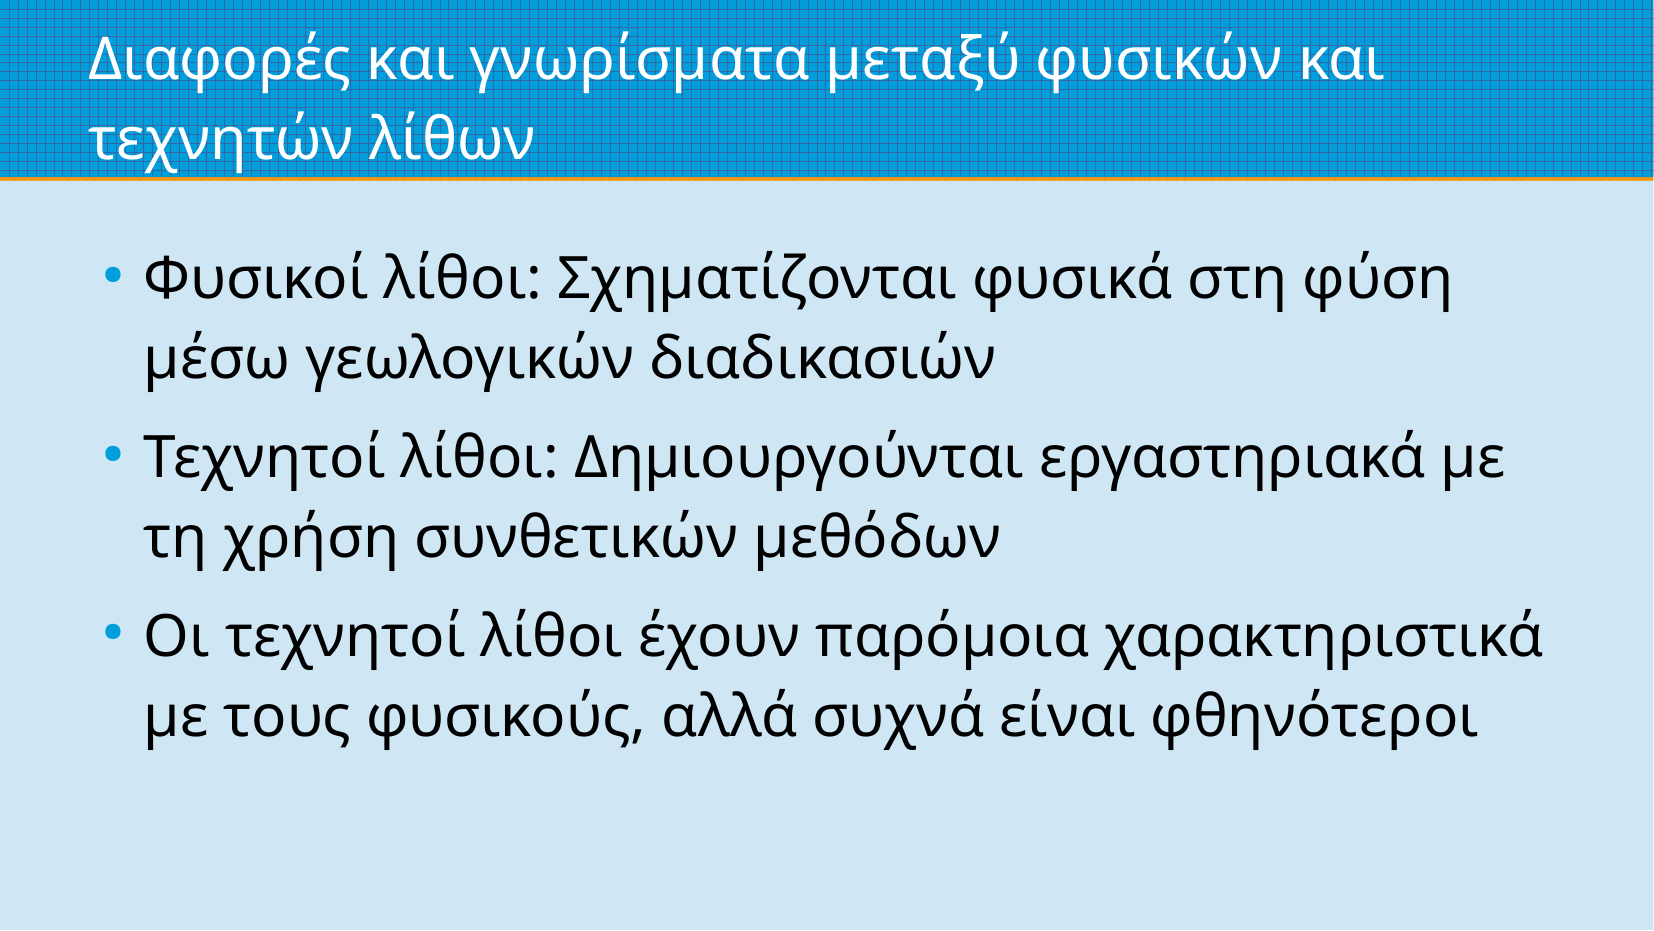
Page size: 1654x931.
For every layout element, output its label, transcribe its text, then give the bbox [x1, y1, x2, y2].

list Φυσικοί λίθοι: Σχηματίζονται φυσικά στη φύση μέσω γεωλογικών διαδικασιών Τεχνητοί λίθοι: Δημιουργούνται εργαστηριακά με τη χρήση συνθετικών μεθόδων Οι τεχνητοί λίθοι έχουν παρόμοια χαρακτηριστικά με τους φυσικούς, αλλά συχνά είναι φθηνότεροι [88, 236, 1565, 813]
title Διαφορές και γνωρίσματα μεταξύ φυσικών και τεχνητών λίθων [88, 14, 1565, 178]
